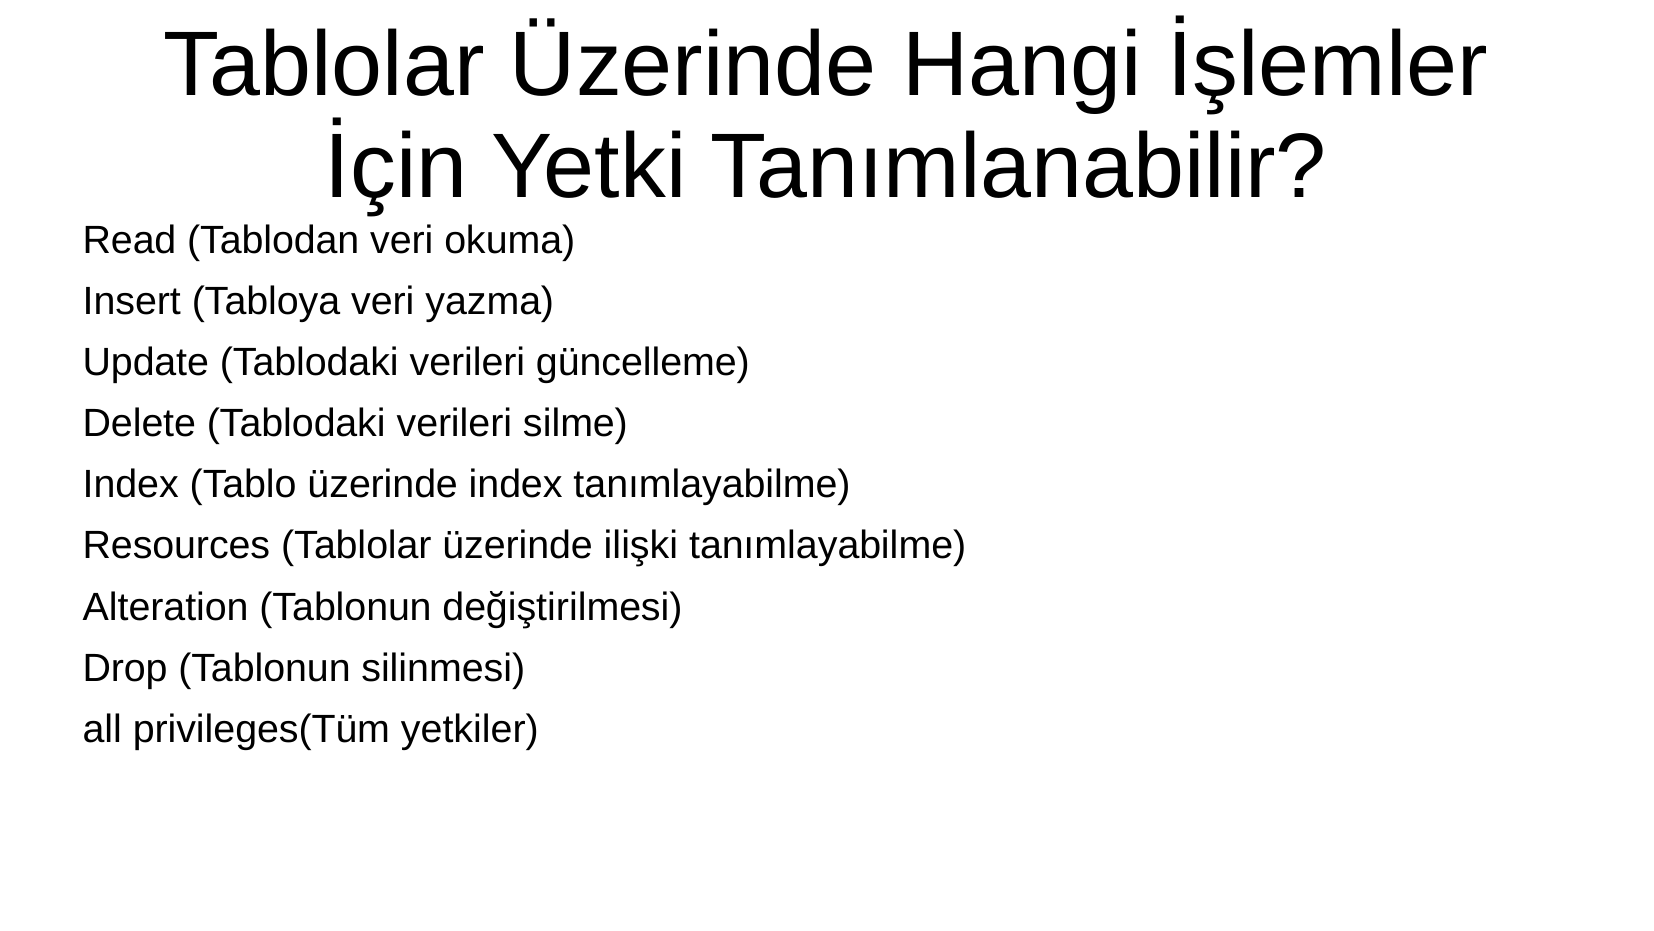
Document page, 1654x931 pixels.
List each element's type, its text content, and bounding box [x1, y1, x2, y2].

title Tablolar Üzerinde Hangi İşlemler İçin Yetki Tanımlanabilir? [82, 12, 1571, 217]
list Read (Tablodan veri okuma) Insert (Tabloya veri yazma) Update (Tablodaki verileri güncelleme) Delete (Tablodaki verileri silme) Index (Tablo üzerinde index tanımlayabilme) Resources (Tablolar üzerinde ilişki tanımlayabilme) Alteration (Tablonun değiştirilmesi) Drop (Tablonun silinmesi) all privileges(Tüm yetkiler) [82, 217, 1571, 758]
